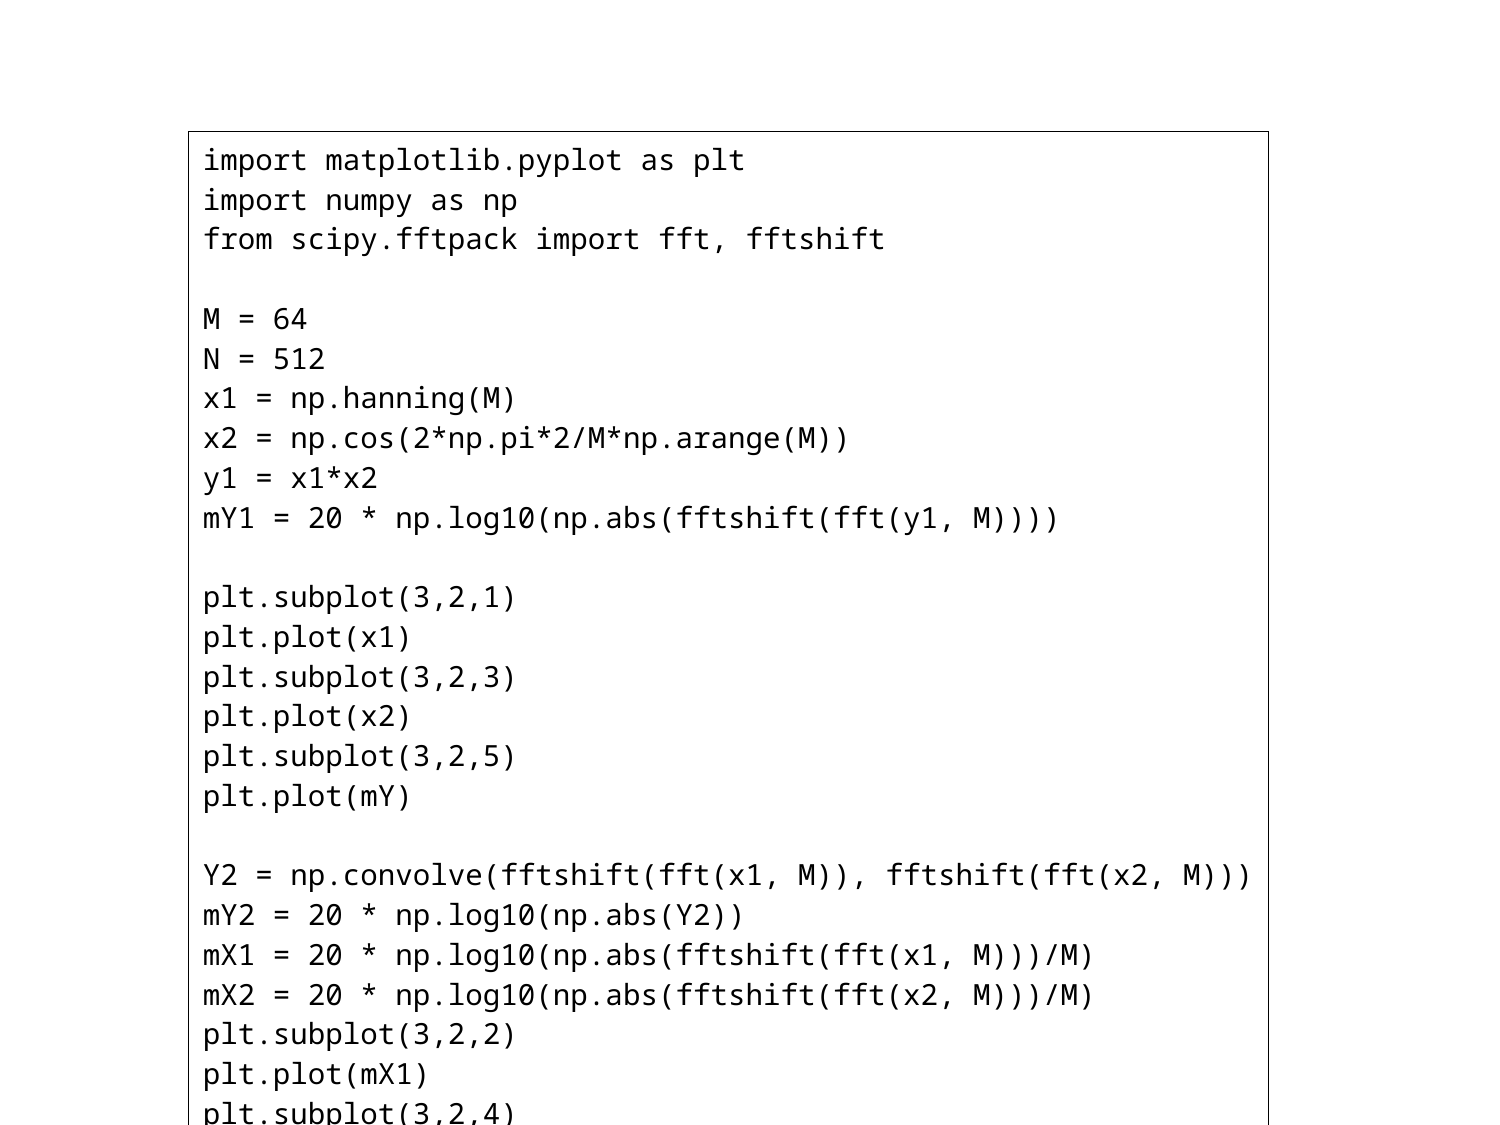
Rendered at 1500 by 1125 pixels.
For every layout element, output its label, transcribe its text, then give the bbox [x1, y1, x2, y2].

text_box import matplotlib.pyplot as plt import numpy as np from scipy.fftpack import fft, fftshift M = 64 N = 512 x1 = np.hanning(M) x2 = np.cos(2*np.pi*2/M*np.arange(M)) y1 = x1*x2 mY1 = 20 * np.log10(np.abs(fftshift(fft(y1, M)))) plt.subplot(3,2,1) plt.plot(x1) plt.subplot(3,2,3) plt.plot(x2) plt.subplot(3,2,5) plt.plot(mY) Y2 = np.convolve(fftshift(fft(x1, M)), fftshift(fft(x2, M))) mY2 = 20 * np.log10(np.abs(Y2)) mX1 = 20 * np.log10(np.abs(fftshift(fft(x1, M)))/M) mX2 = 20 * np.log10(np.abs(fftshift(fft(x2, M)))/M) plt.subplot(3,2,2) plt.plot(mX1) plt.subplot(3,2,4) plt.plot(mX2) plt.subplot(3,2,6) plt.plot(mY2[M/2:M+M/2]) [188, 131, 1269, 967]
